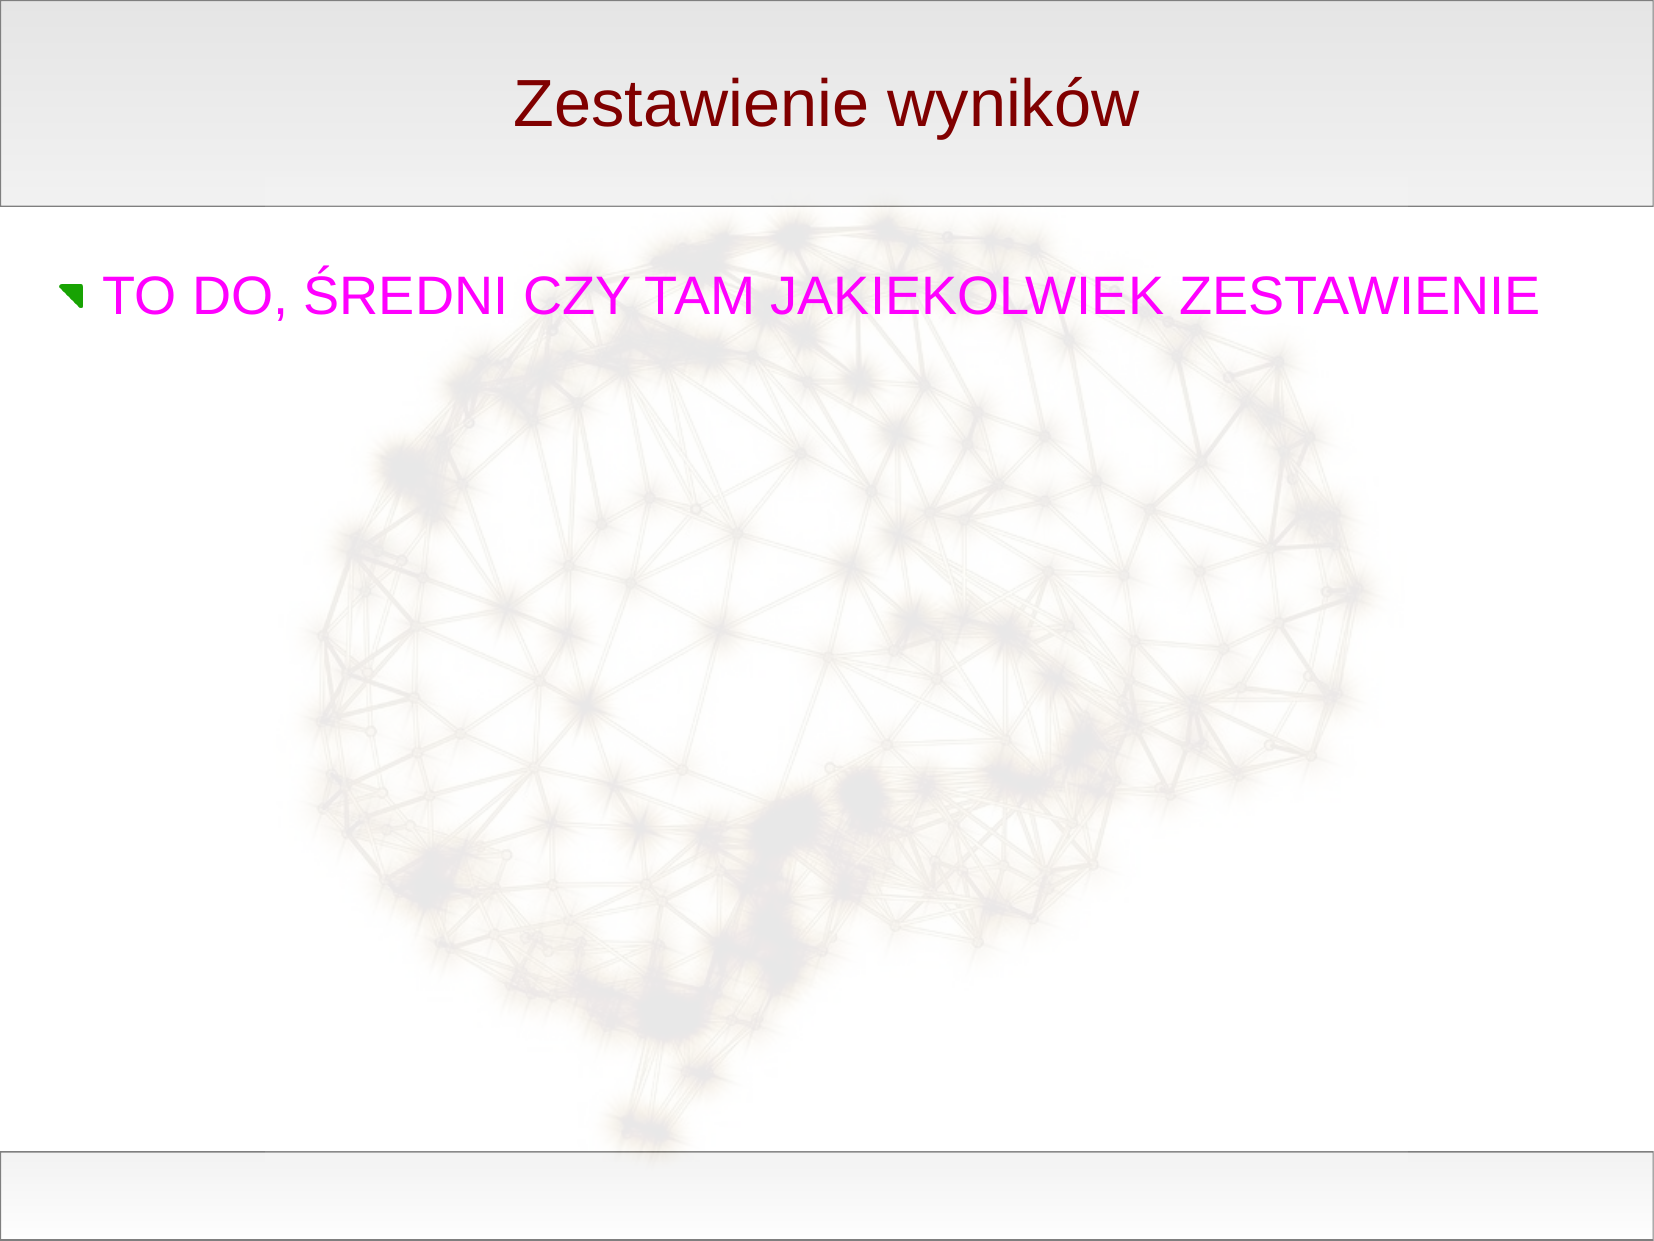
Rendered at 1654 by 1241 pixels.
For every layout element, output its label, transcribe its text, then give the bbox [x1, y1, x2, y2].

list TO DO, ŚREDNI CZY TAM JAKIEKOLWIEK ZESTAWIENIE [59, 265, 1595, 986]
title Zestawienie wyników [59, 29, 1595, 178]
picture [265, 986, 1408, 1181]
picture [265, 178, 1408, 265]
